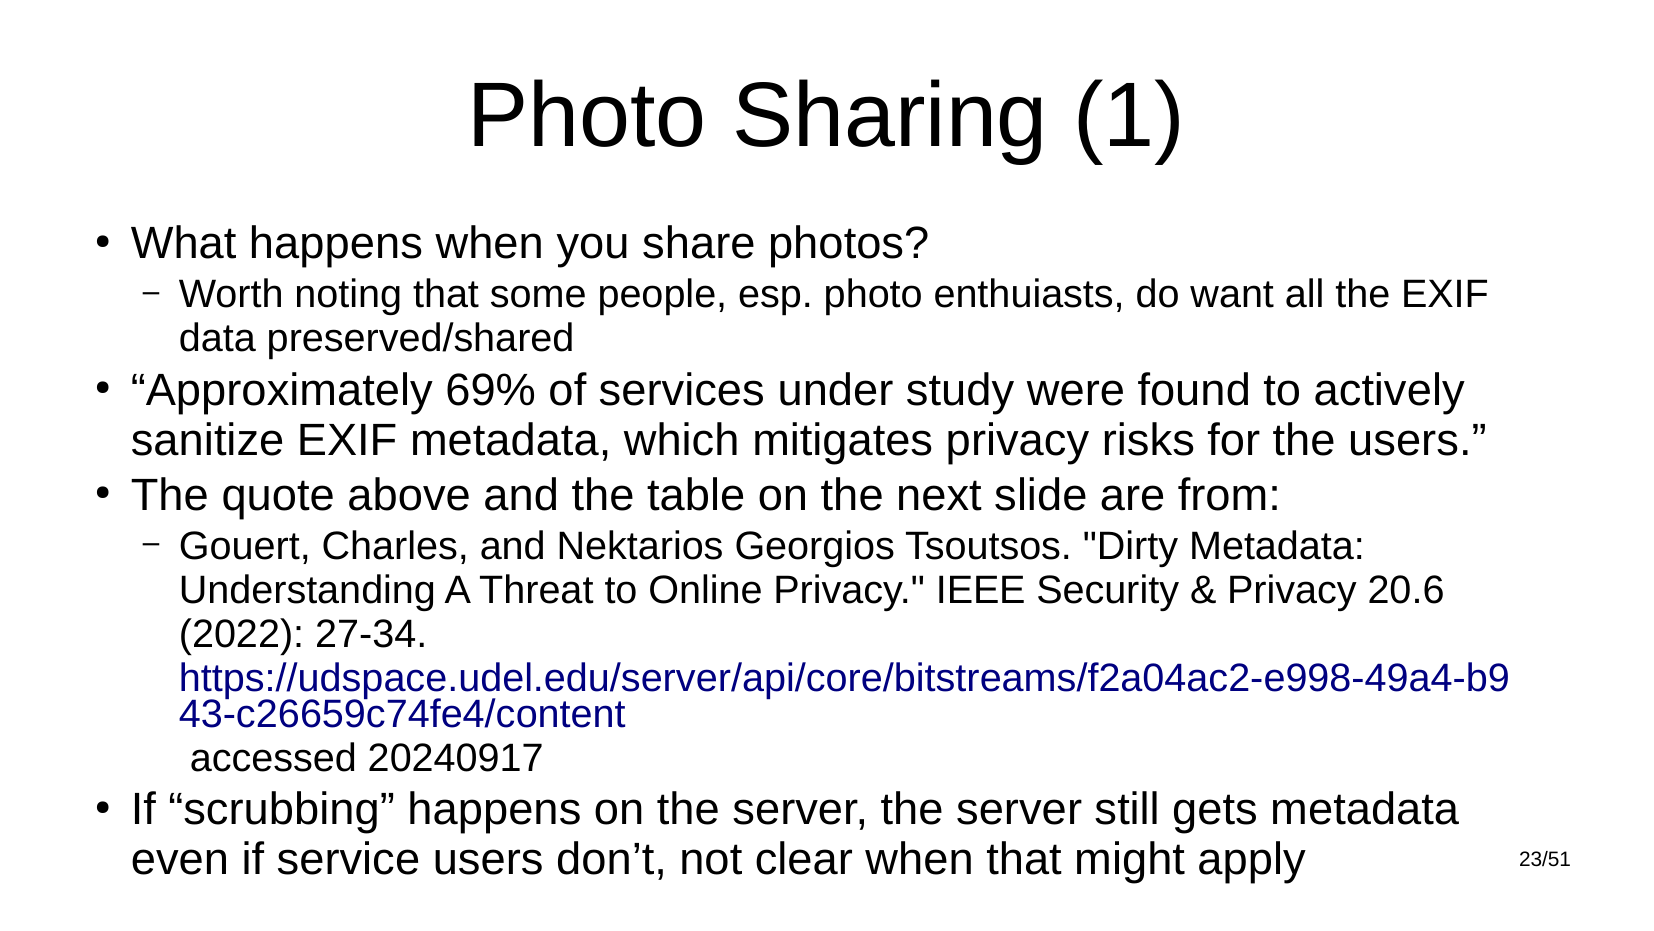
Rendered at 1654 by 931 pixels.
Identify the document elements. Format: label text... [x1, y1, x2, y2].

title Photo Sharing (1) [82, 37, 1571, 193]
list What happens when you share photos? Worth noting that some people, esp. photo enthuiasts, do want all the EXIF data preserved/shared “Approximately 69% of services under study were found to actively sanitize EXIF metadata, which mitigates privacy risks for the users.” The quote above and the table on the next slide are from: Gouert, Charles, and Nektarios Georgios Tsoutsos. "Dirty Metadata: Understanding A Threat to Online Privacy." IEEE Security & Privacy 20.6 (2022): 27-34. https://udspace.udel.edu/server/api/core/bitstreams/f2a04ac2-e998-49a4-b943-c26659c74fe4/content accessed 20240917 If “scrubbing” happens on the server, the server still gets metadata even if service users don’t, not clear when that might apply [82, 217, 1524, 863]
